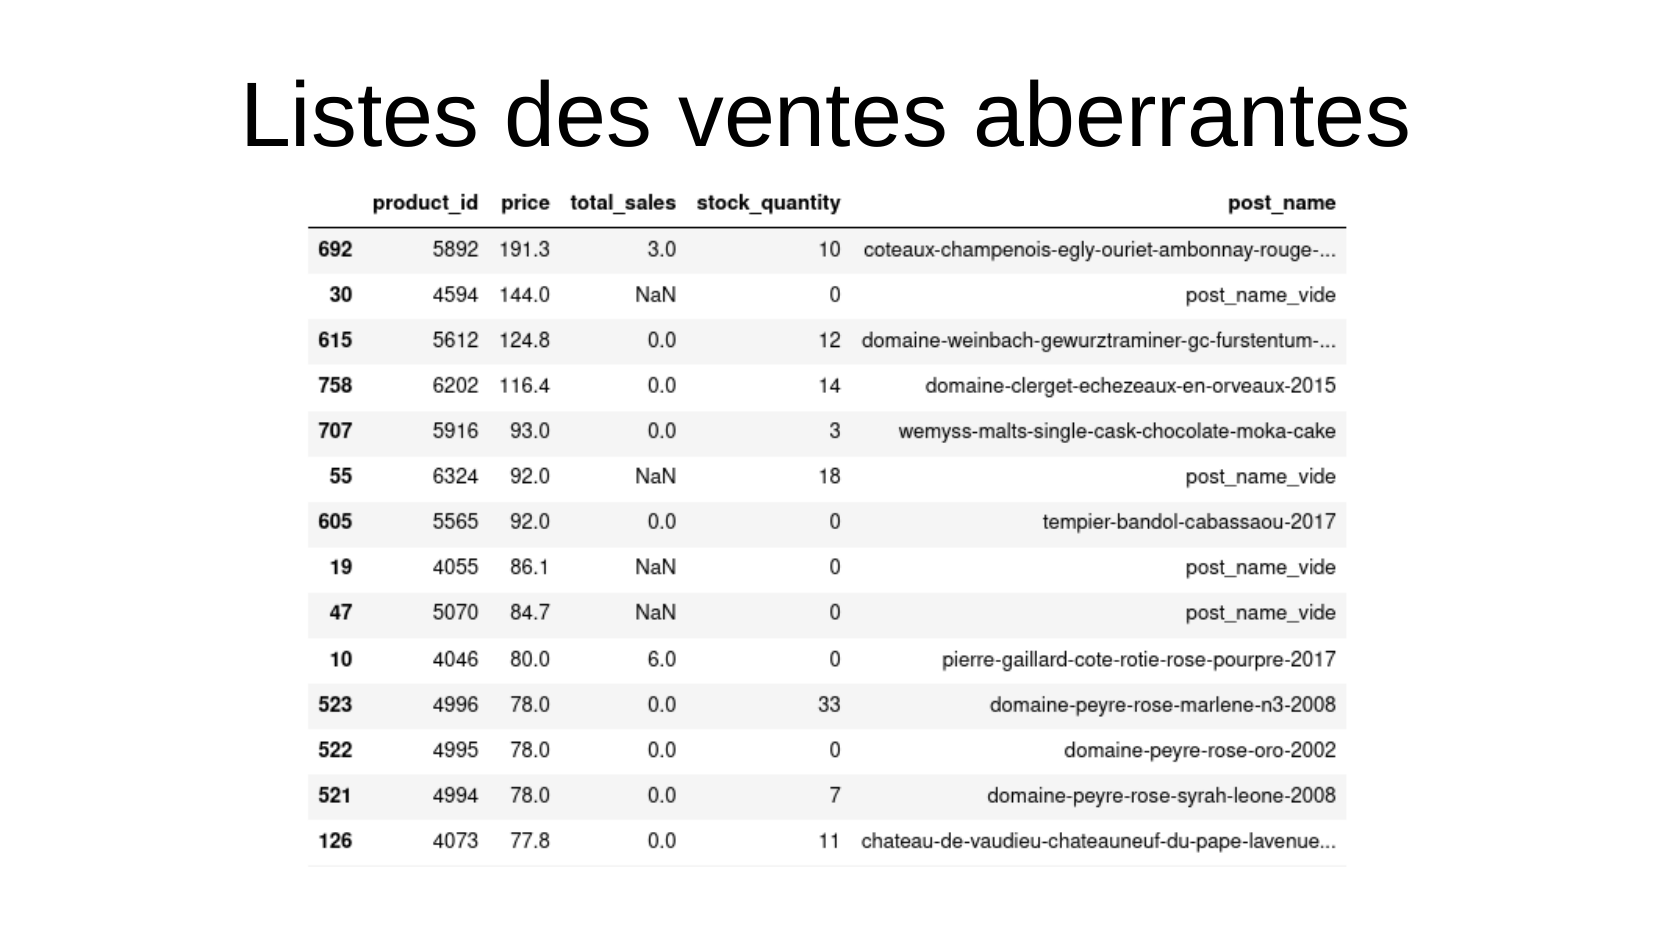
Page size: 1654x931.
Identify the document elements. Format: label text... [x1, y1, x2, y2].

picture [285, 177, 1370, 867]
title Listes des ventes aberrantes [82, 37, 1571, 193]
